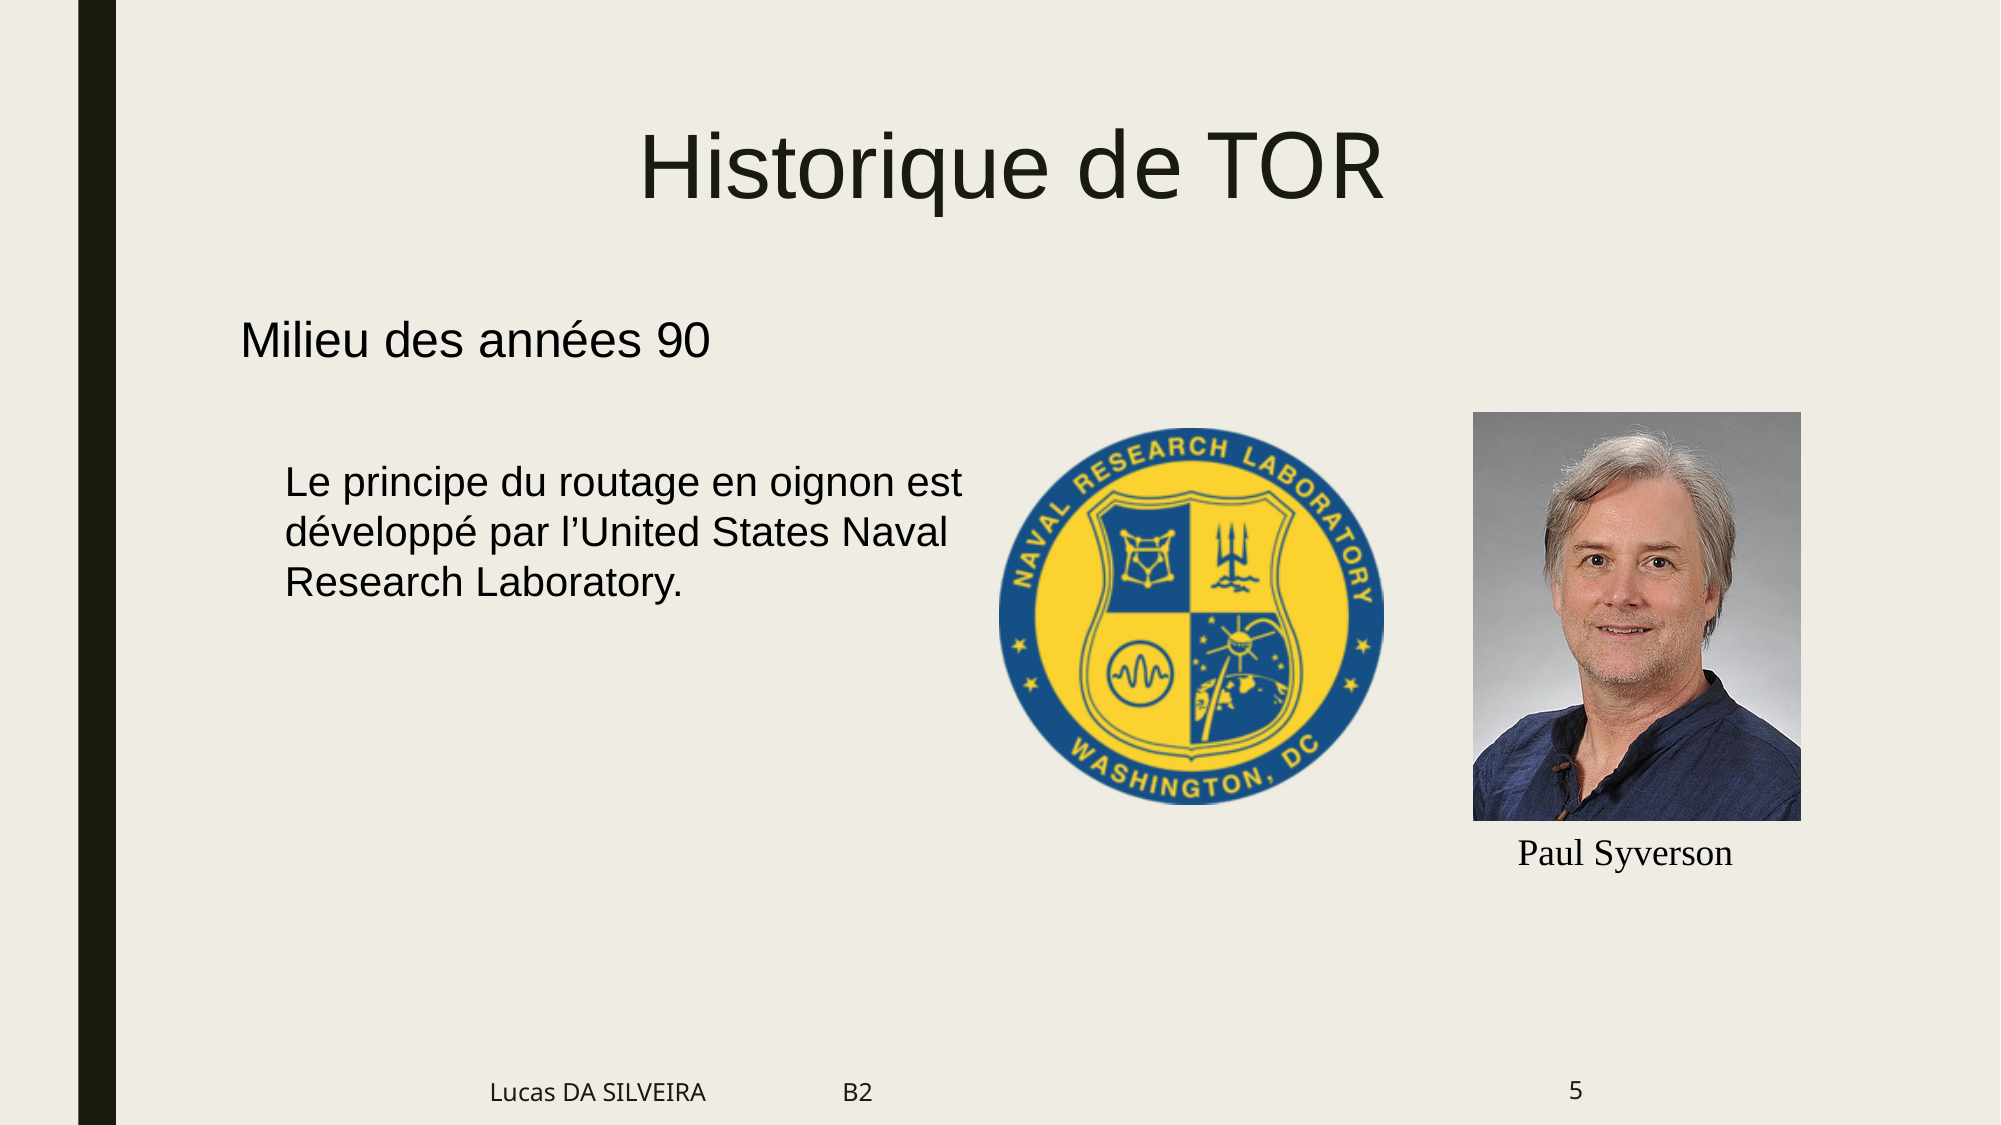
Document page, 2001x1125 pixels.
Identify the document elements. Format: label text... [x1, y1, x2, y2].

text_box [1553, 1058, 1816, 1125]
text_box Lucas DA SILVEIRA B2 [474, 1058, 1506, 1125]
text_box Paul Syverson [1502, 820, 1801, 881]
title Historique de TOR [225, 112, 1801, 357]
text_box Le principe du routage en oignon est développé par l’United States Naval Research Laboratory. [269, 447, 999, 614]
picture [1473, 412, 1801, 821]
text_box Milieu des années 90 [225, 299, 900, 376]
picture [999, 428, 1384, 805]
